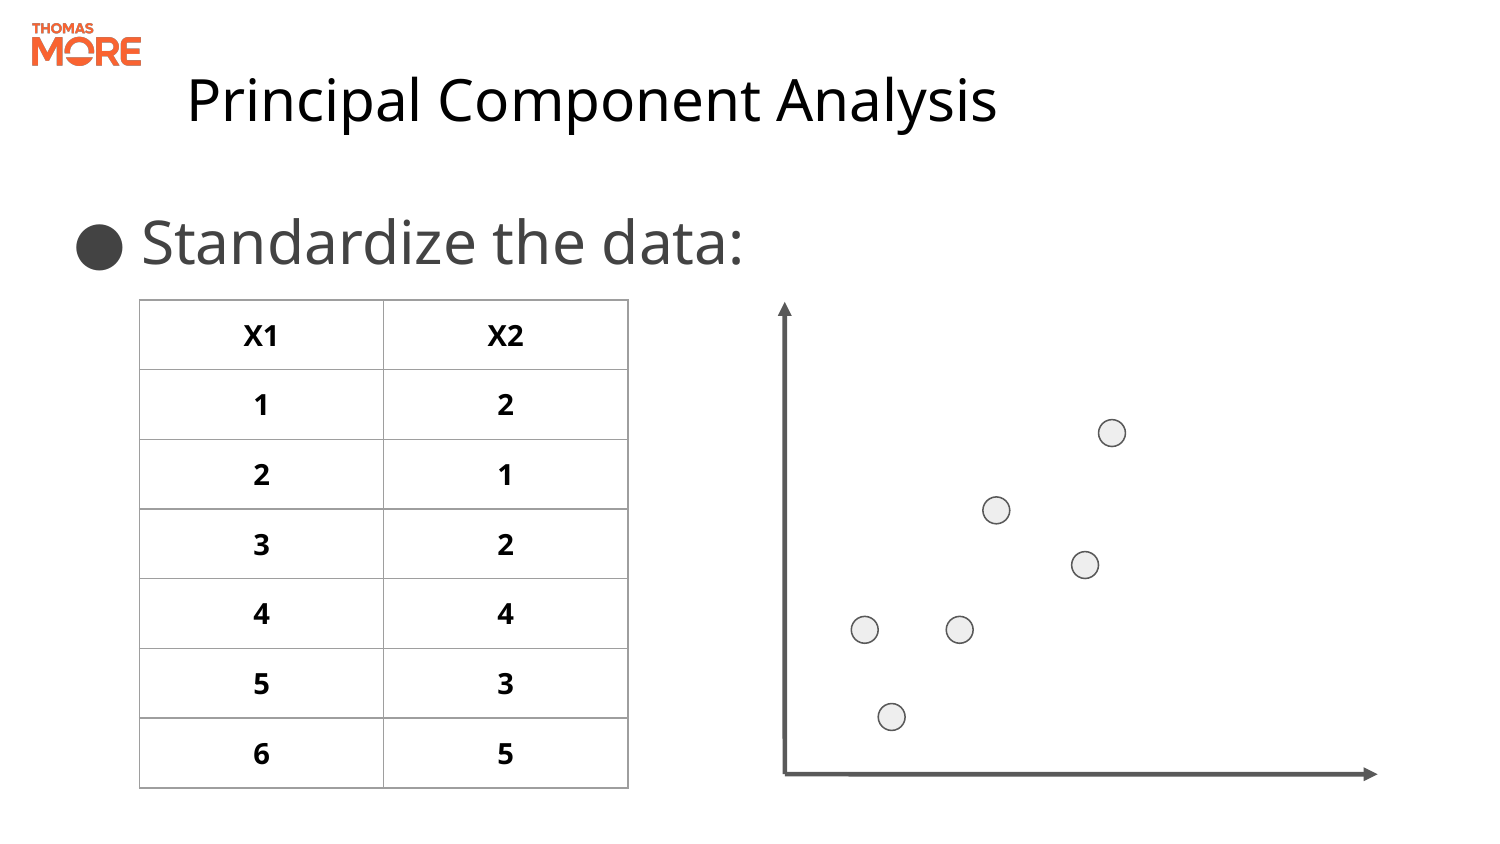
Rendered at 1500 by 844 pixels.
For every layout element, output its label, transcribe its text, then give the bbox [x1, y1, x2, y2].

table_header X1 [140, 301, 383, 369]
text_box [1098, 419, 1126, 447]
table_cell 2 [140, 440, 383, 508]
list Standardize the data: [51, 189, 1476, 750]
text_box [878, 703, 906, 731]
text_box [1071, 551, 1099, 579]
text_box [982, 496, 1010, 524]
table_cell 3 [140, 510, 383, 578]
table_cell 4 [140, 579, 383, 648]
table_cell 5 [140, 649, 383, 717]
text_box [946, 616, 974, 644]
table_cell 2 [384, 510, 627, 578]
table_cell 1 [384, 440, 627, 508]
table_cell 6 [140, 719, 383, 787]
table_cell 1 [140, 370, 383, 439]
table_cell 3 [384, 649, 627, 717]
table_cell 2 [384, 370, 627, 439]
title Principal Component Analysis [171, 48, 1449, 143]
table_cell 4 [384, 579, 627, 648]
table_cell 5 [384, 719, 627, 787]
picture [22, 13, 151, 76]
table_header X2 [384, 301, 627, 369]
text_box [851, 616, 879, 644]
